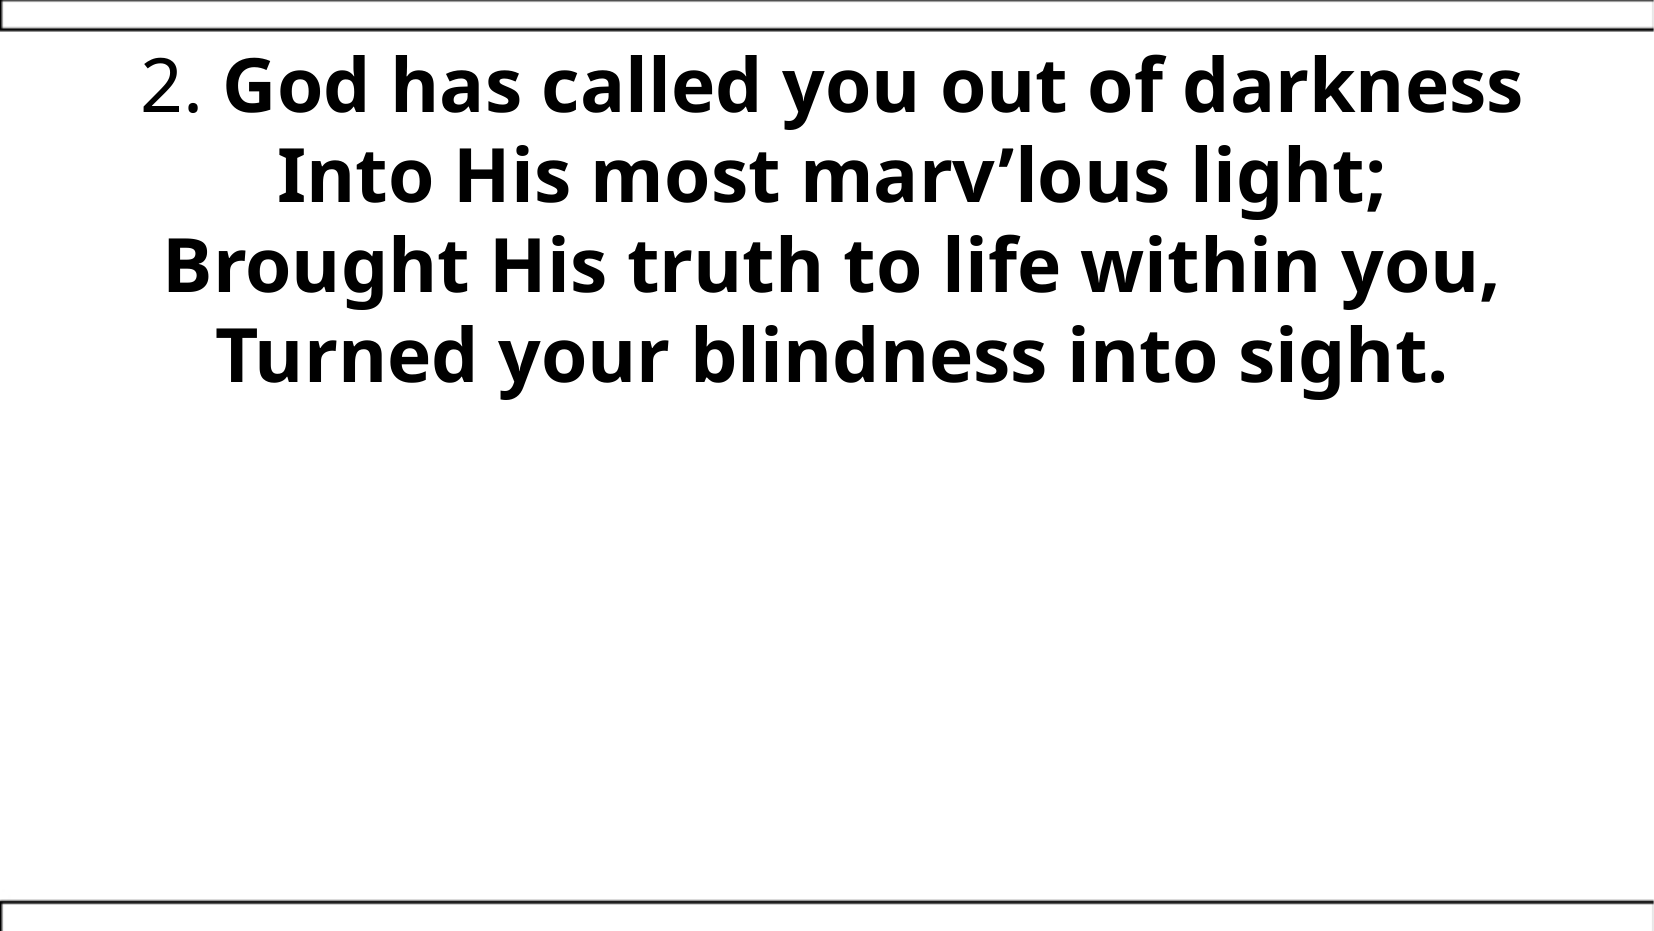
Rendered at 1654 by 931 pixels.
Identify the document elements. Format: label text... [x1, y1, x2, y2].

picture [0, 0, 1654, 931]
text_box 2. God has called you out of darkness Into His most marv’lous light; Brought His truth to life within you, Turned your blindness into sight. [105, 29, 1561, 405]
